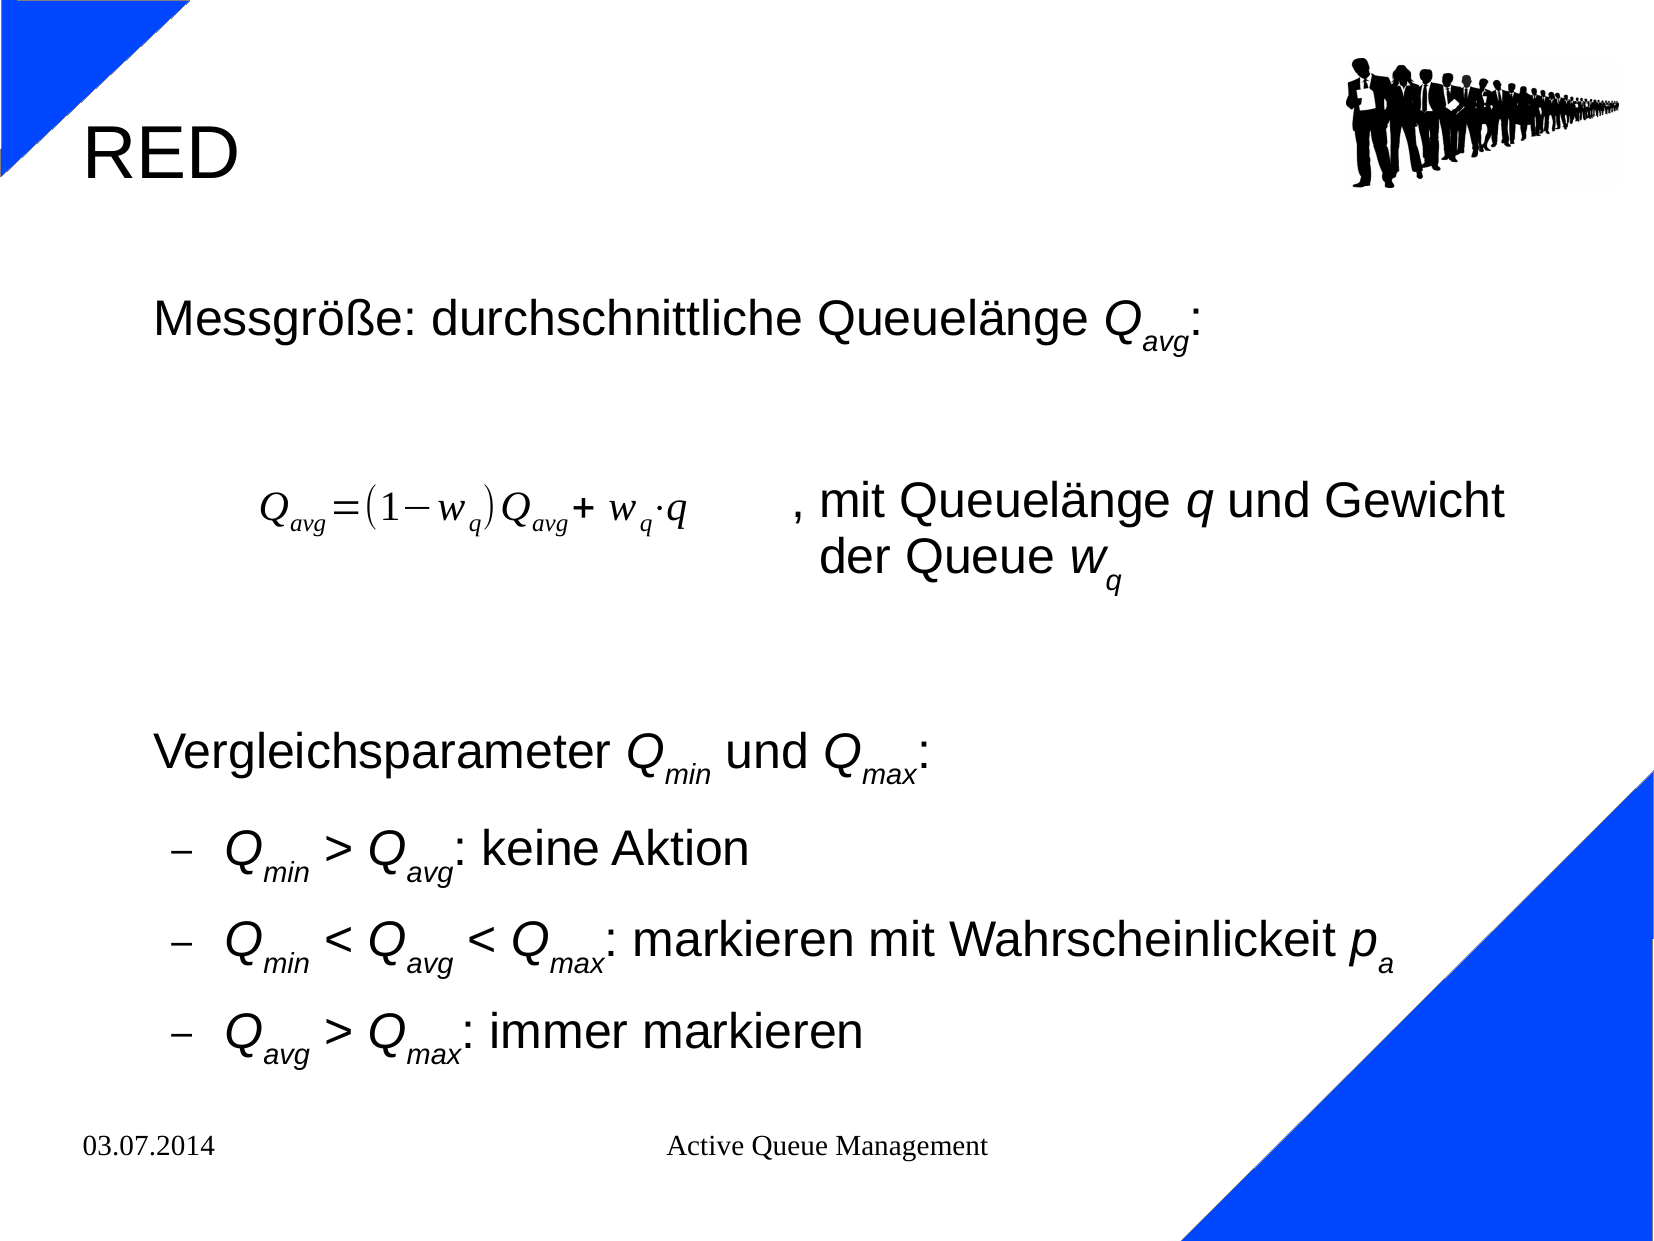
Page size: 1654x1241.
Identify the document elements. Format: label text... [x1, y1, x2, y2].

text_box [0, 0, 190, 177]
list Messgröße: durchschnittliche Queuelänge Qavg: , mit Queuelänge q und Gewicht der Queue wq Vergleichsparameter Qmin und Qmax: Qmin > Qavg: keine Aktion Qmin < Qavg < Qmax: markieren mit Wahrscheinlickeit pa Qavg > Qmax: immer markieren [82, 290, 1571, 1109]
title RED [82, 49, 1571, 257]
text_box [1180, 770, 1654, 1241]
chart [248, 484, 699, 538]
picture [1346, 58, 1619, 188]
